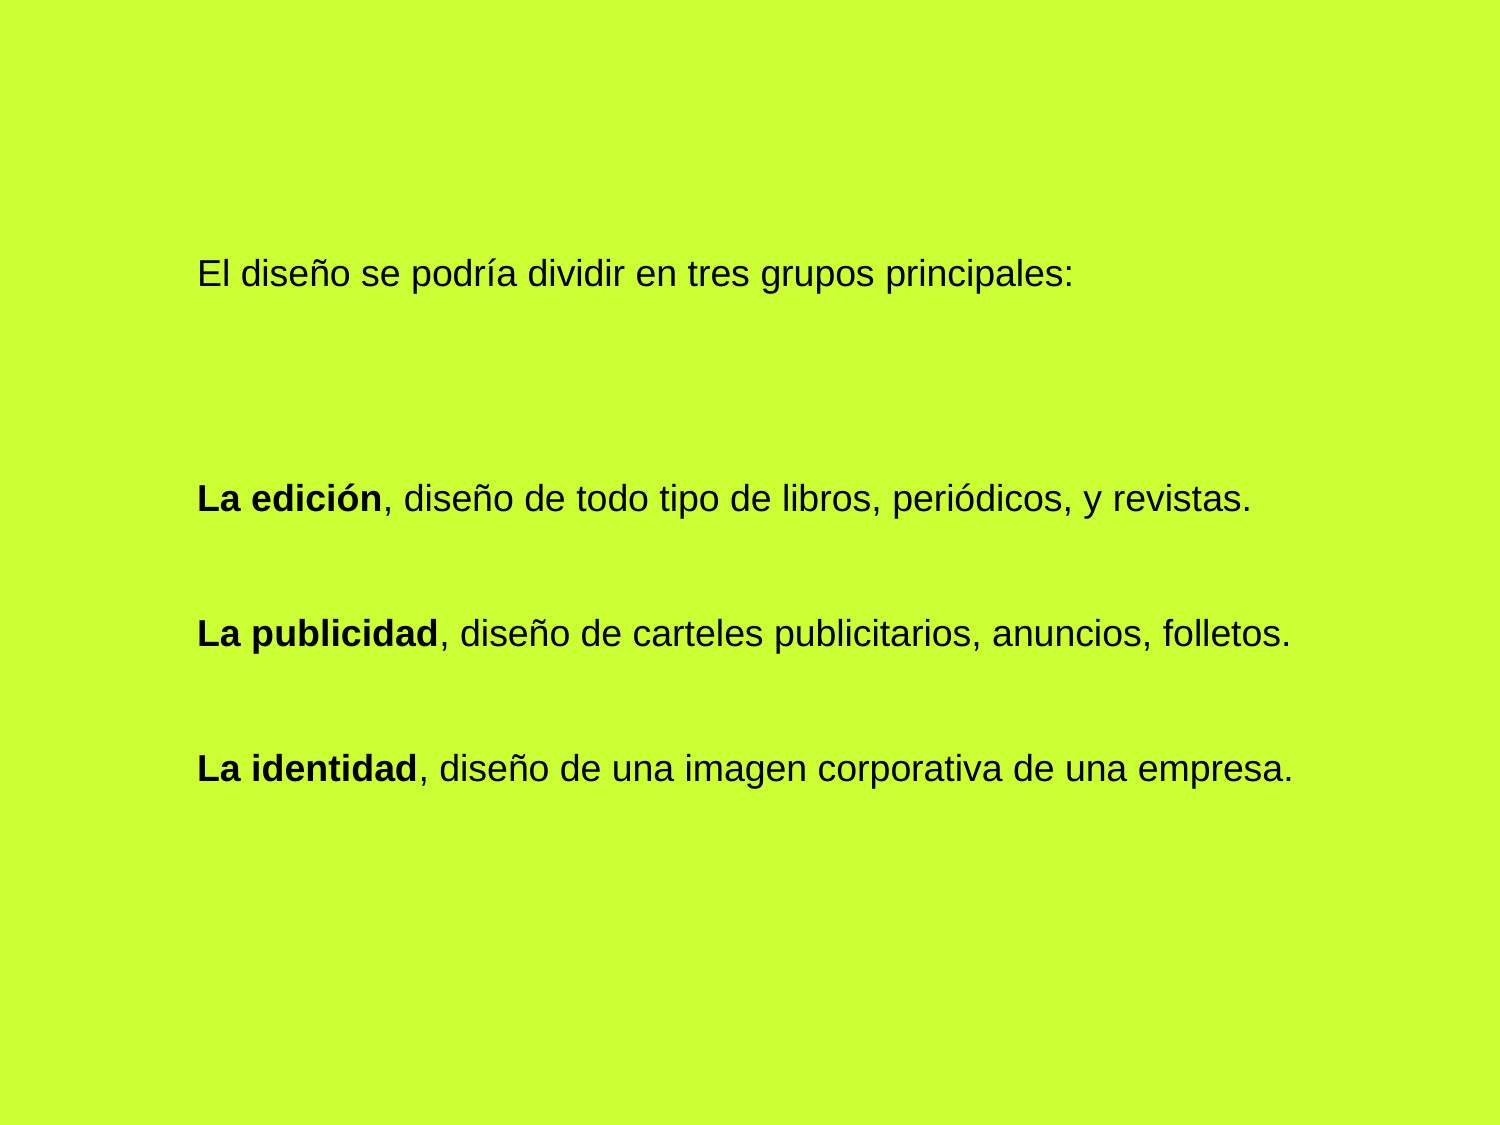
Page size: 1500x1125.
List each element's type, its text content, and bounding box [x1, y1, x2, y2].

text_box El diseño se podría dividir en tres grupos principales: La edición, diseño de todo tipo de libros, periódicos, y revistas. La publicidad, diseño de carteles publicitarios, anuncios, folletos. La identidad, diseño de una imagen corporativa de una empresa. [182, 240, 1318, 887]
